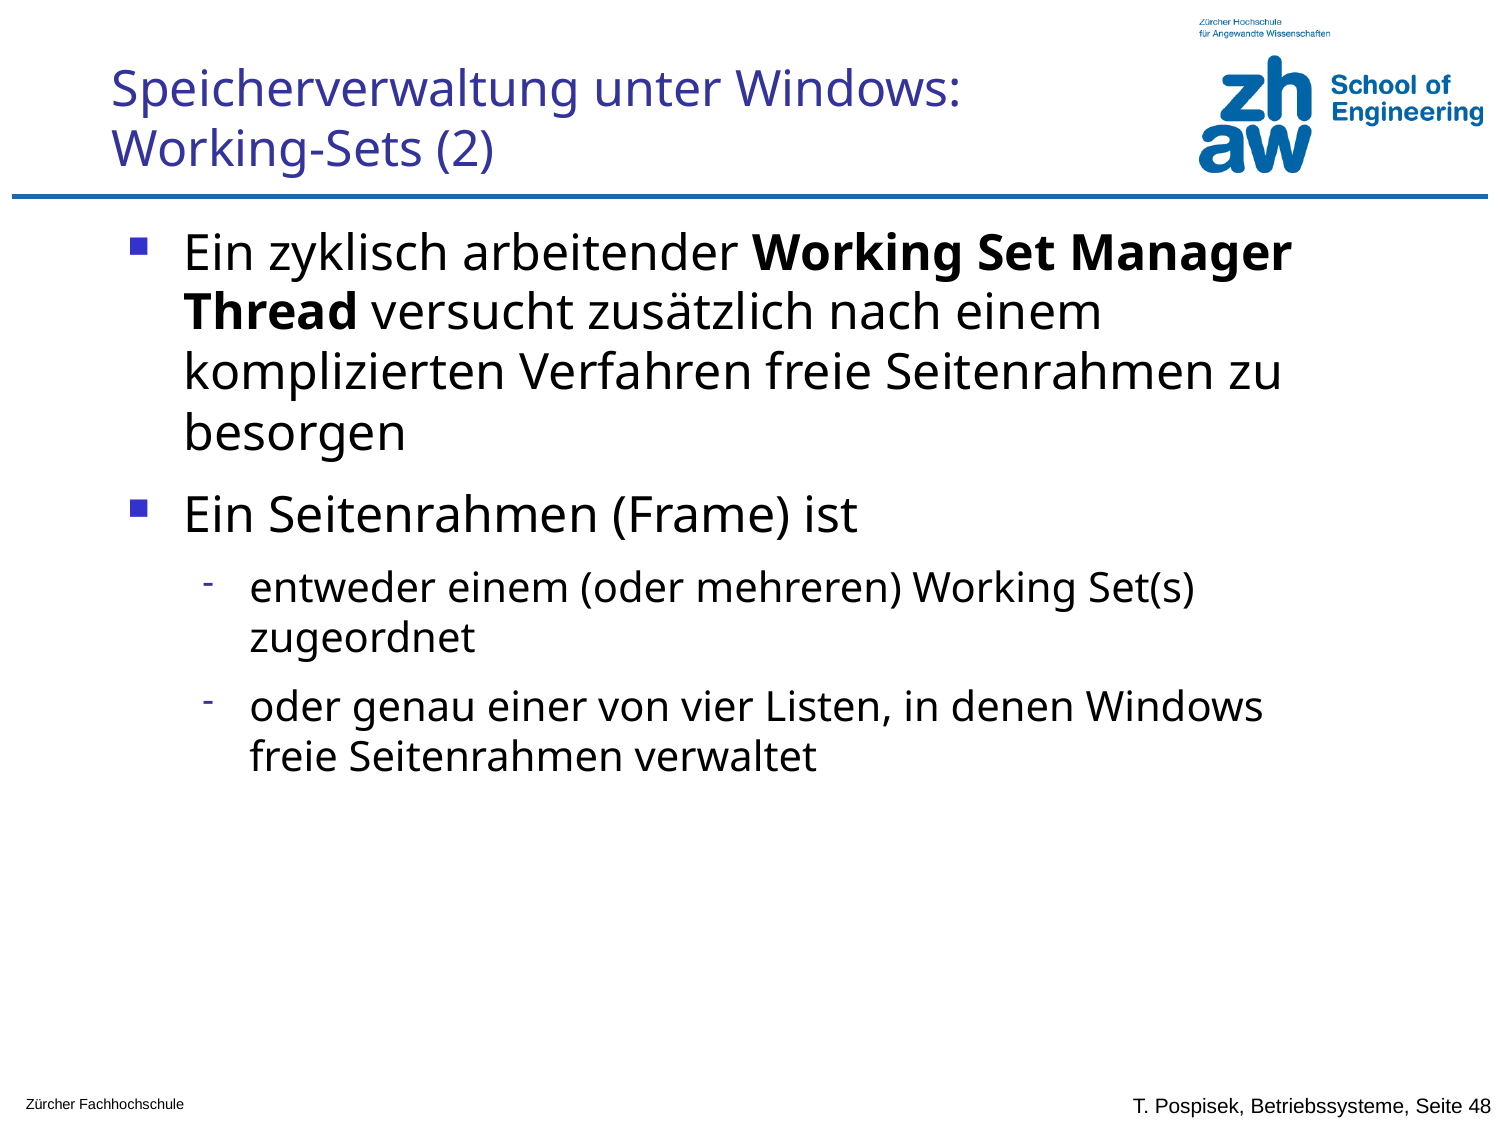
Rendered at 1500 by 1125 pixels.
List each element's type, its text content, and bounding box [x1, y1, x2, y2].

title Speicherverwaltung unter Windows: Working-Sets (2) [96, 71, 1375, 185]
picture [1199, 19, 1483, 173]
list Ein zyklisch arbeitender Working Set Manager Thread versucht zusätzlich nach einem komplizierten Verfahren freie Seitenrahmen zu besorgen Ein Seitenrahmen (Frame) ist entweder einem (oder mehreren) Working Set(s) zugeordnet oder genau einer von vier Listen, in denen Windows freie Seitenrahmen verwaltet [112, 212, 1367, 1025]
